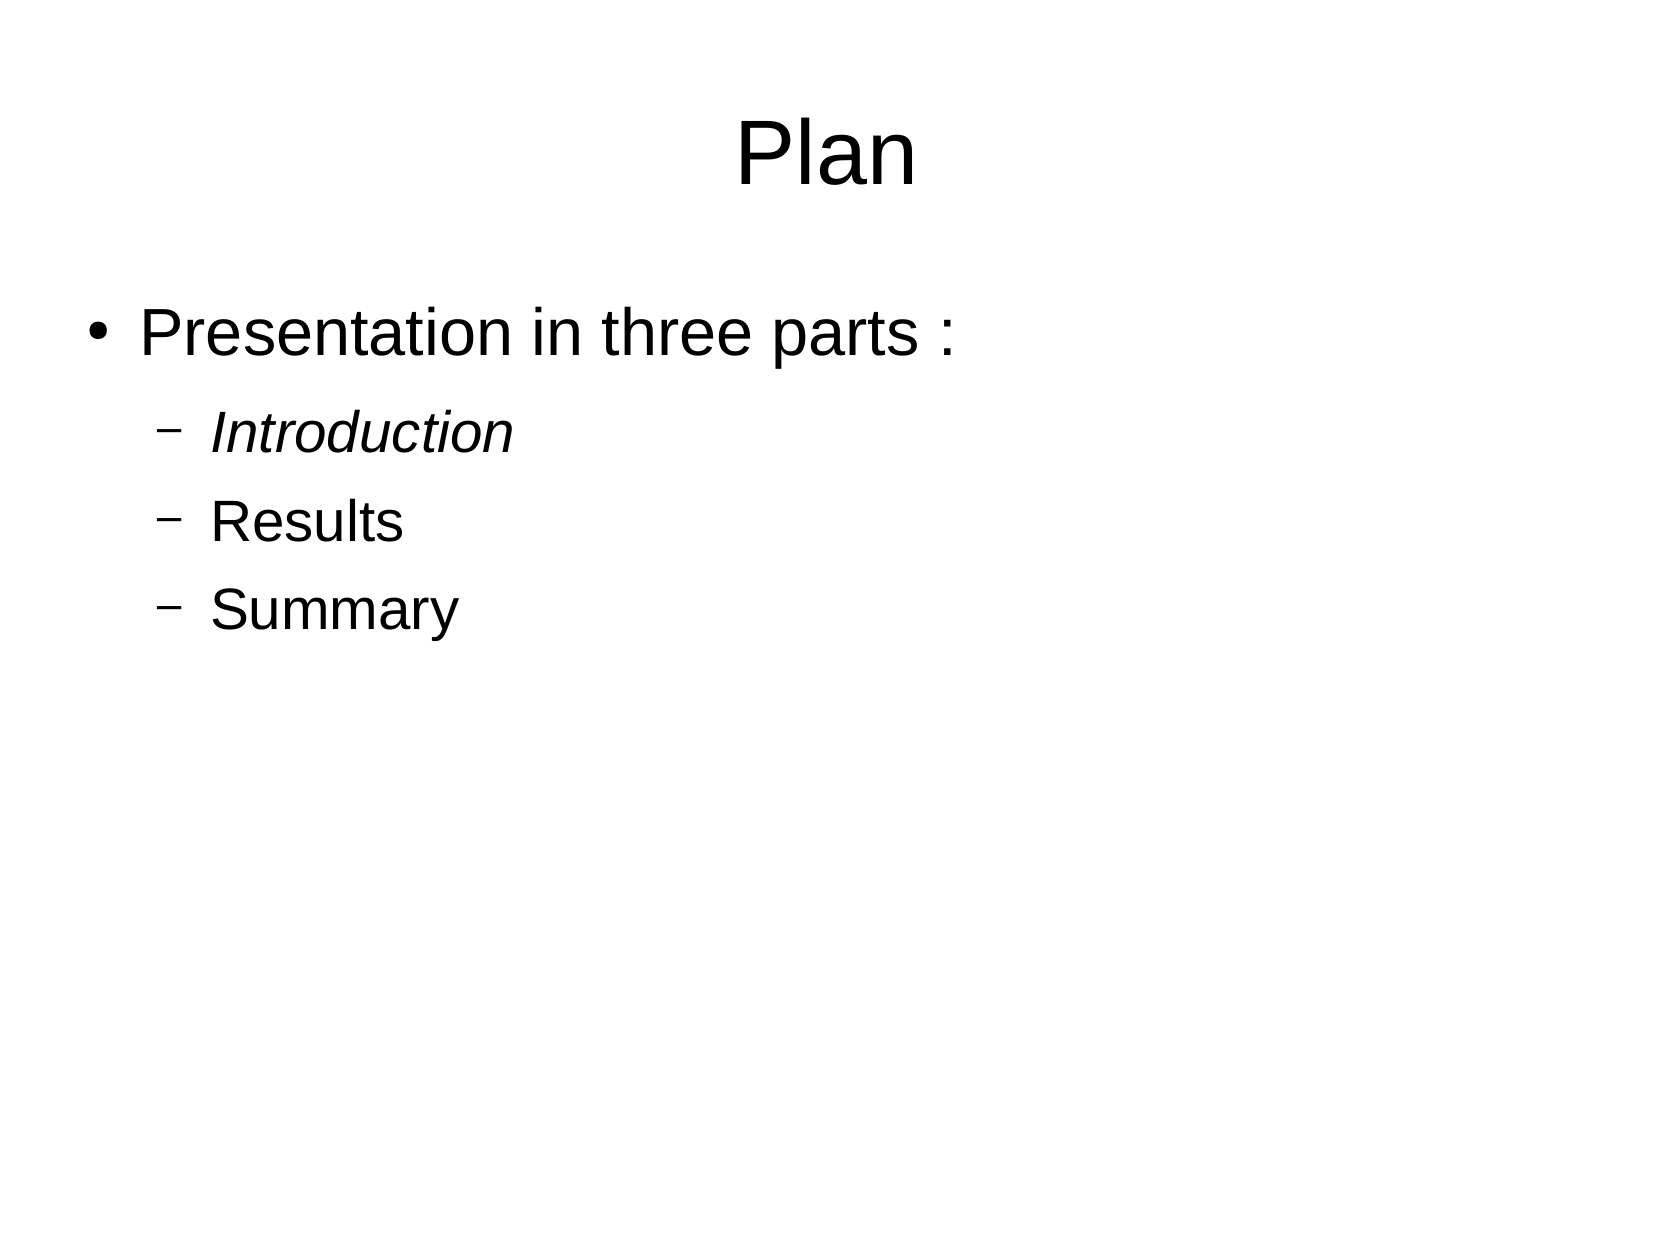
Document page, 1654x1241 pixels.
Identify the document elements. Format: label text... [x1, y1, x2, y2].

list Presentation in three parts : Introduction Results Summary [68, 295, 1524, 1015]
title Plan [82, 49, 1571, 257]
